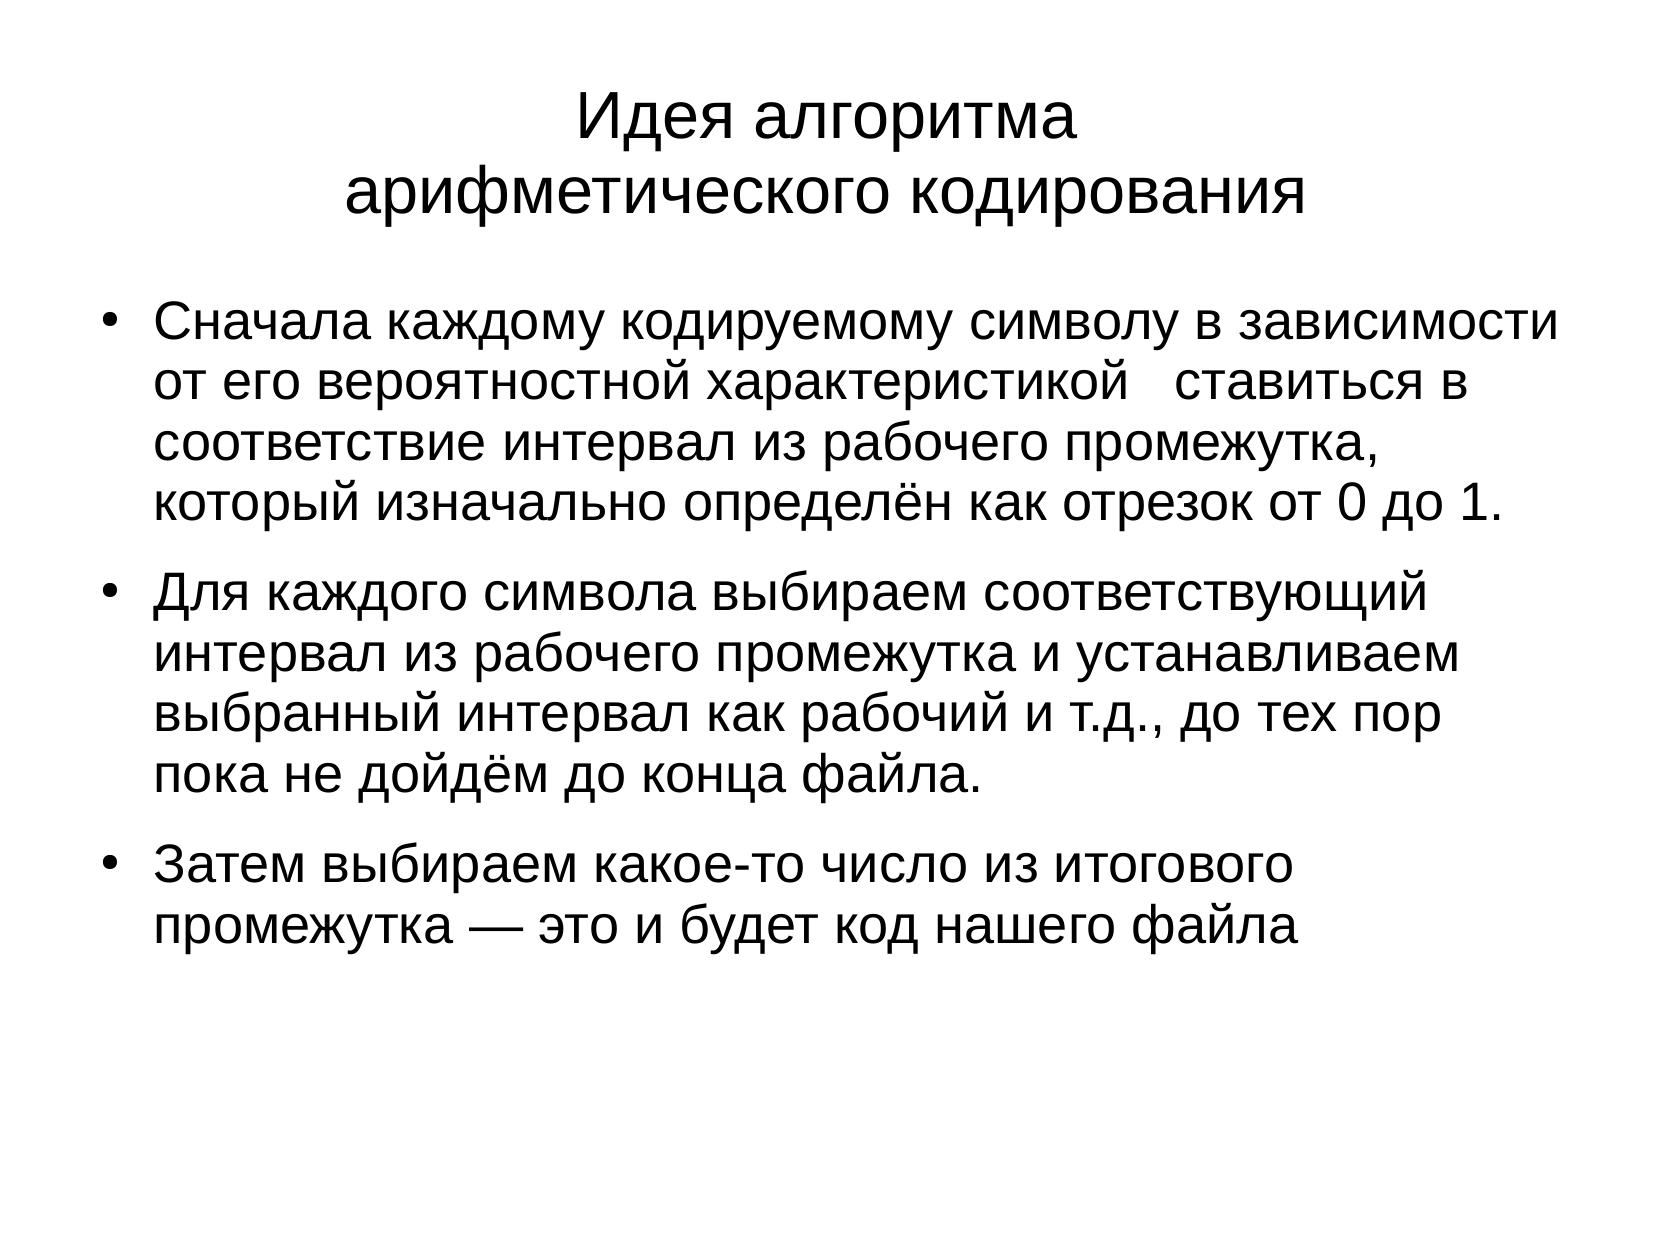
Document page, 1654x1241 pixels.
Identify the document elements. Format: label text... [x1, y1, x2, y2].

list Сначала каждому кодируемому символу в зависимости от его вероятностной характеристикой ставиться в соответствие интервал из рабочего промежутка, который изначально определён как отрезок от 0 до 1. Для каждого символа выбираем соответствующий интервал из рабочего промежутка и устанавливаем выбранный интервал как рабочий и т.д., до тех пор пока не дойдём до конца файла. Затем выбираем какое-то число из итогового промежутка — это и будет код нашего файла [82, 290, 1571, 1109]
title Идея алгоритма арифметического кодирования [82, 56, 1571, 250]
